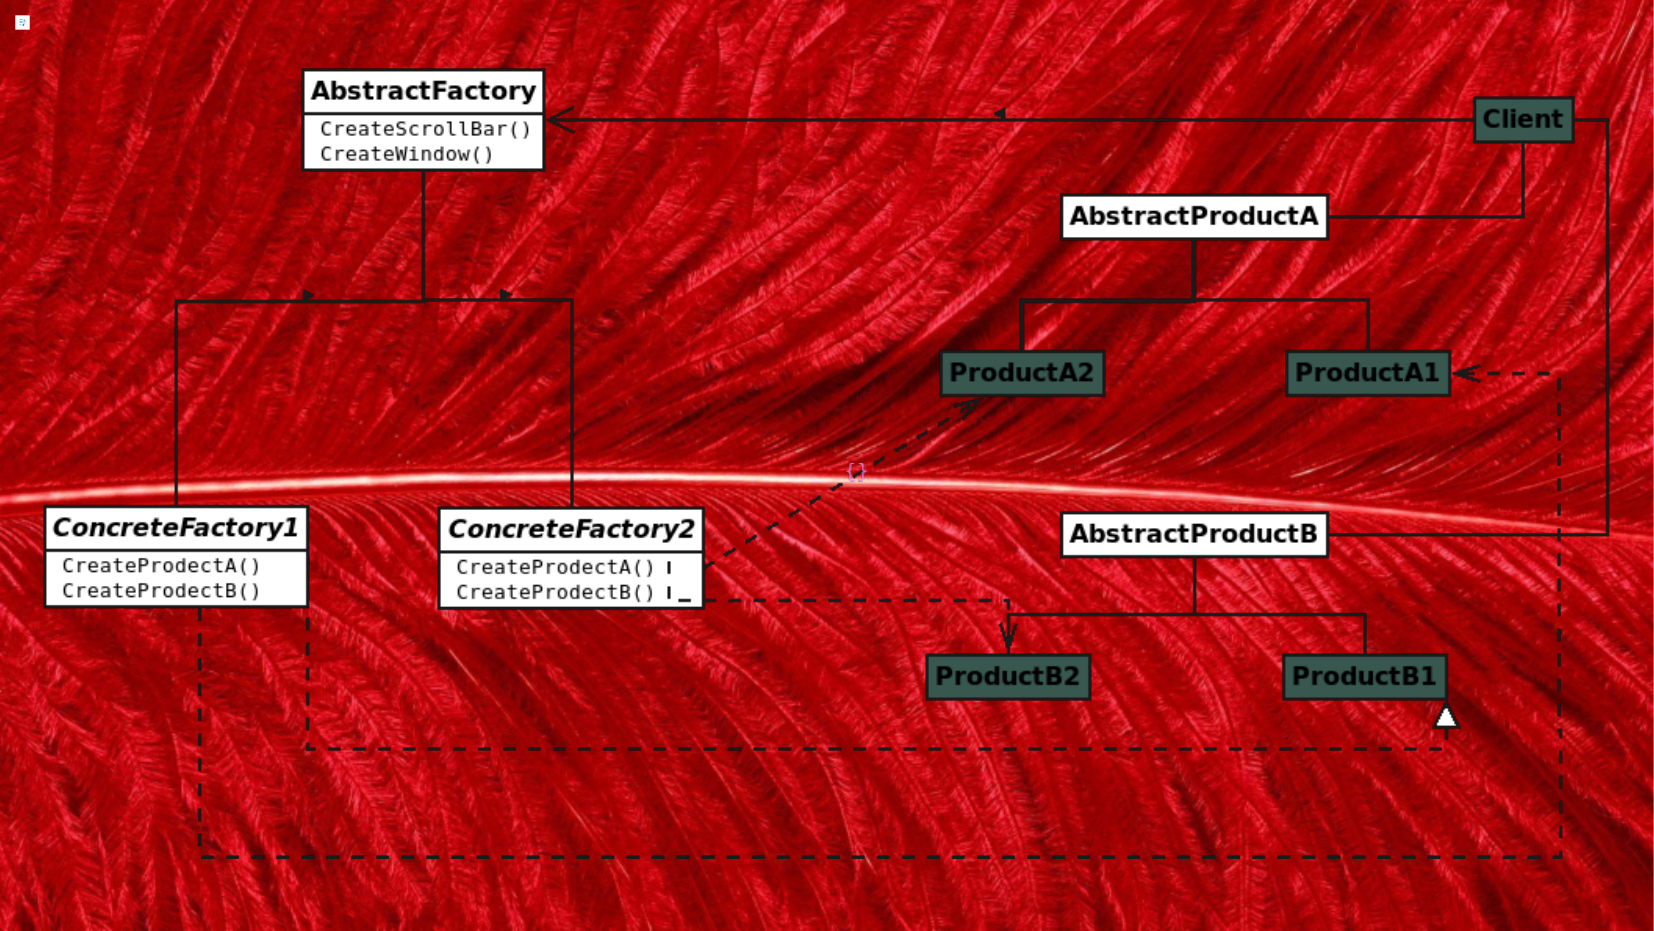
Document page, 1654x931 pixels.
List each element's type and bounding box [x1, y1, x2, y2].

picture [0, 0, 1654, 931]
text_box [15, 15, 31, 31]
